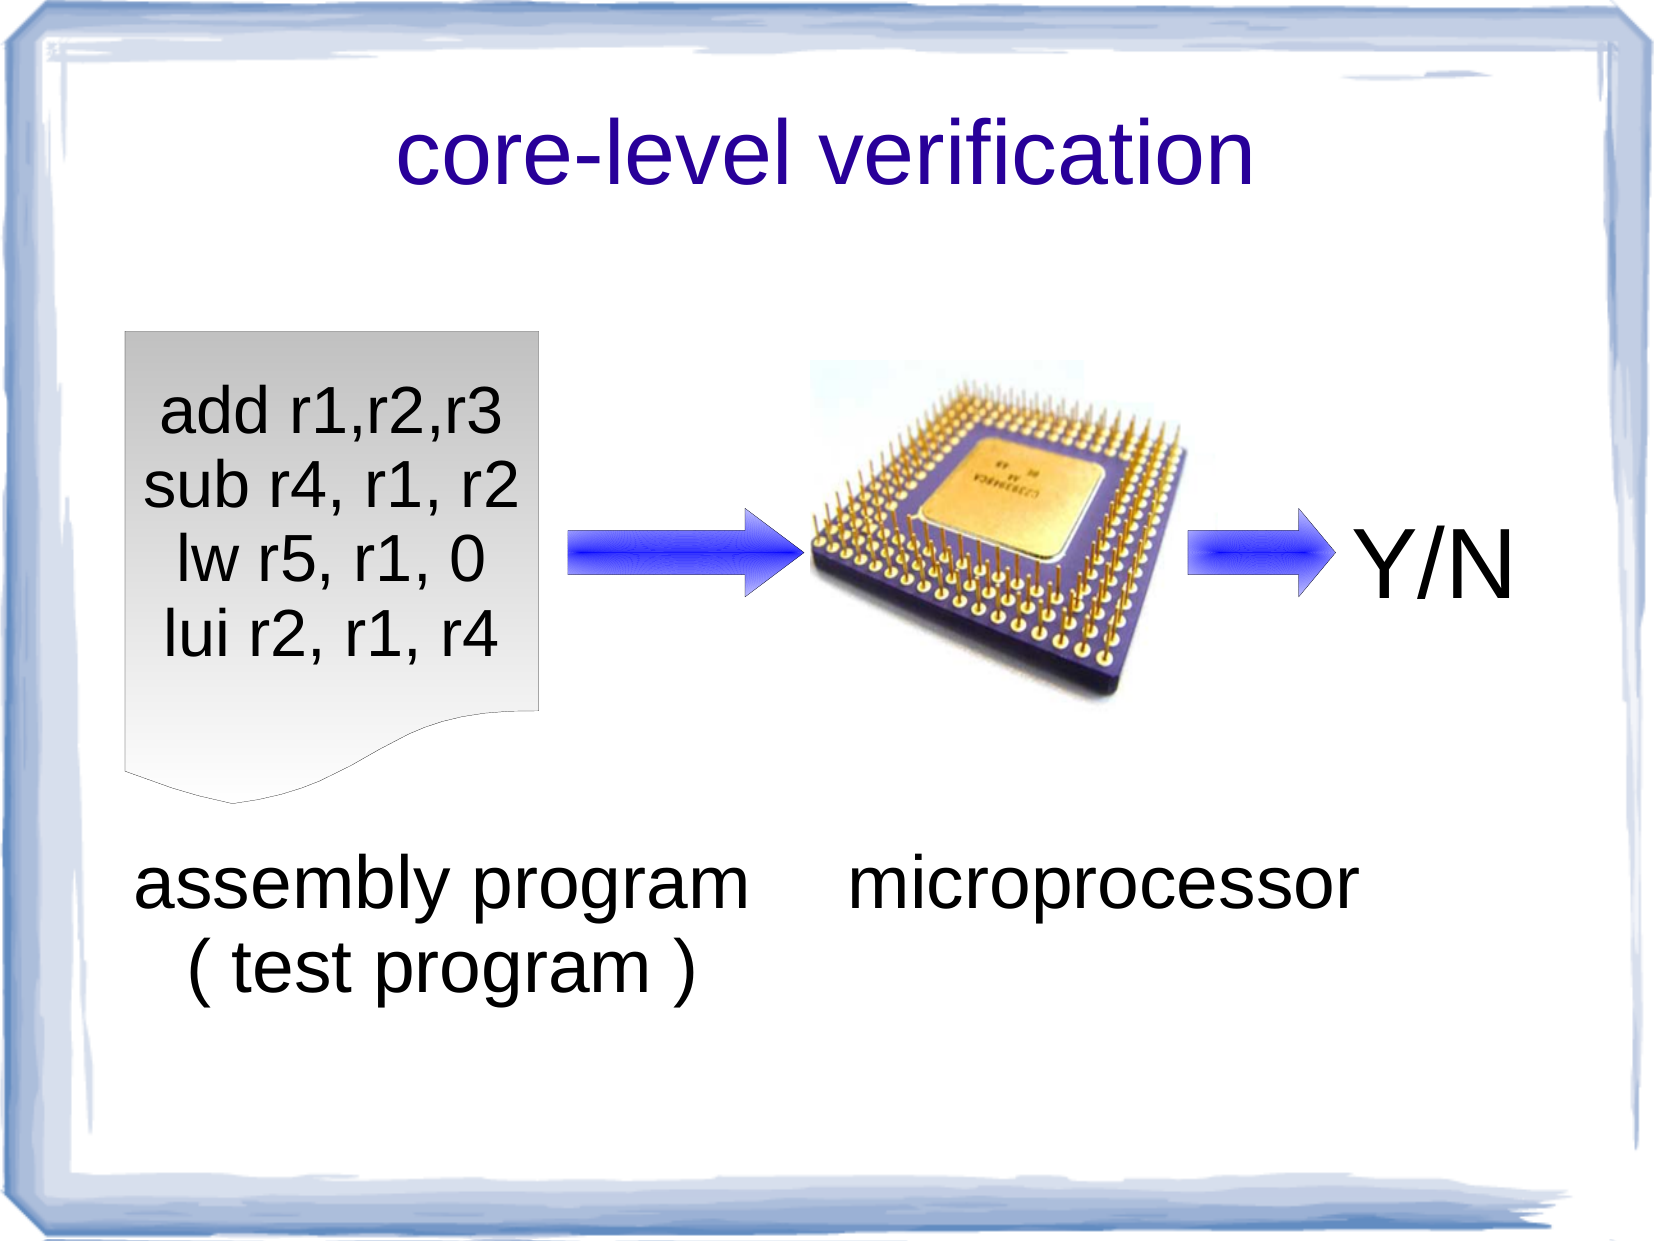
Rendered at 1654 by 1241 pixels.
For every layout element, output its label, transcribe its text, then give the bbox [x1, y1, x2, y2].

picture [0, 0, 1654, 1241]
title core-level verification [82, 49, 1571, 257]
chart [118, 324, 1571, 1144]
